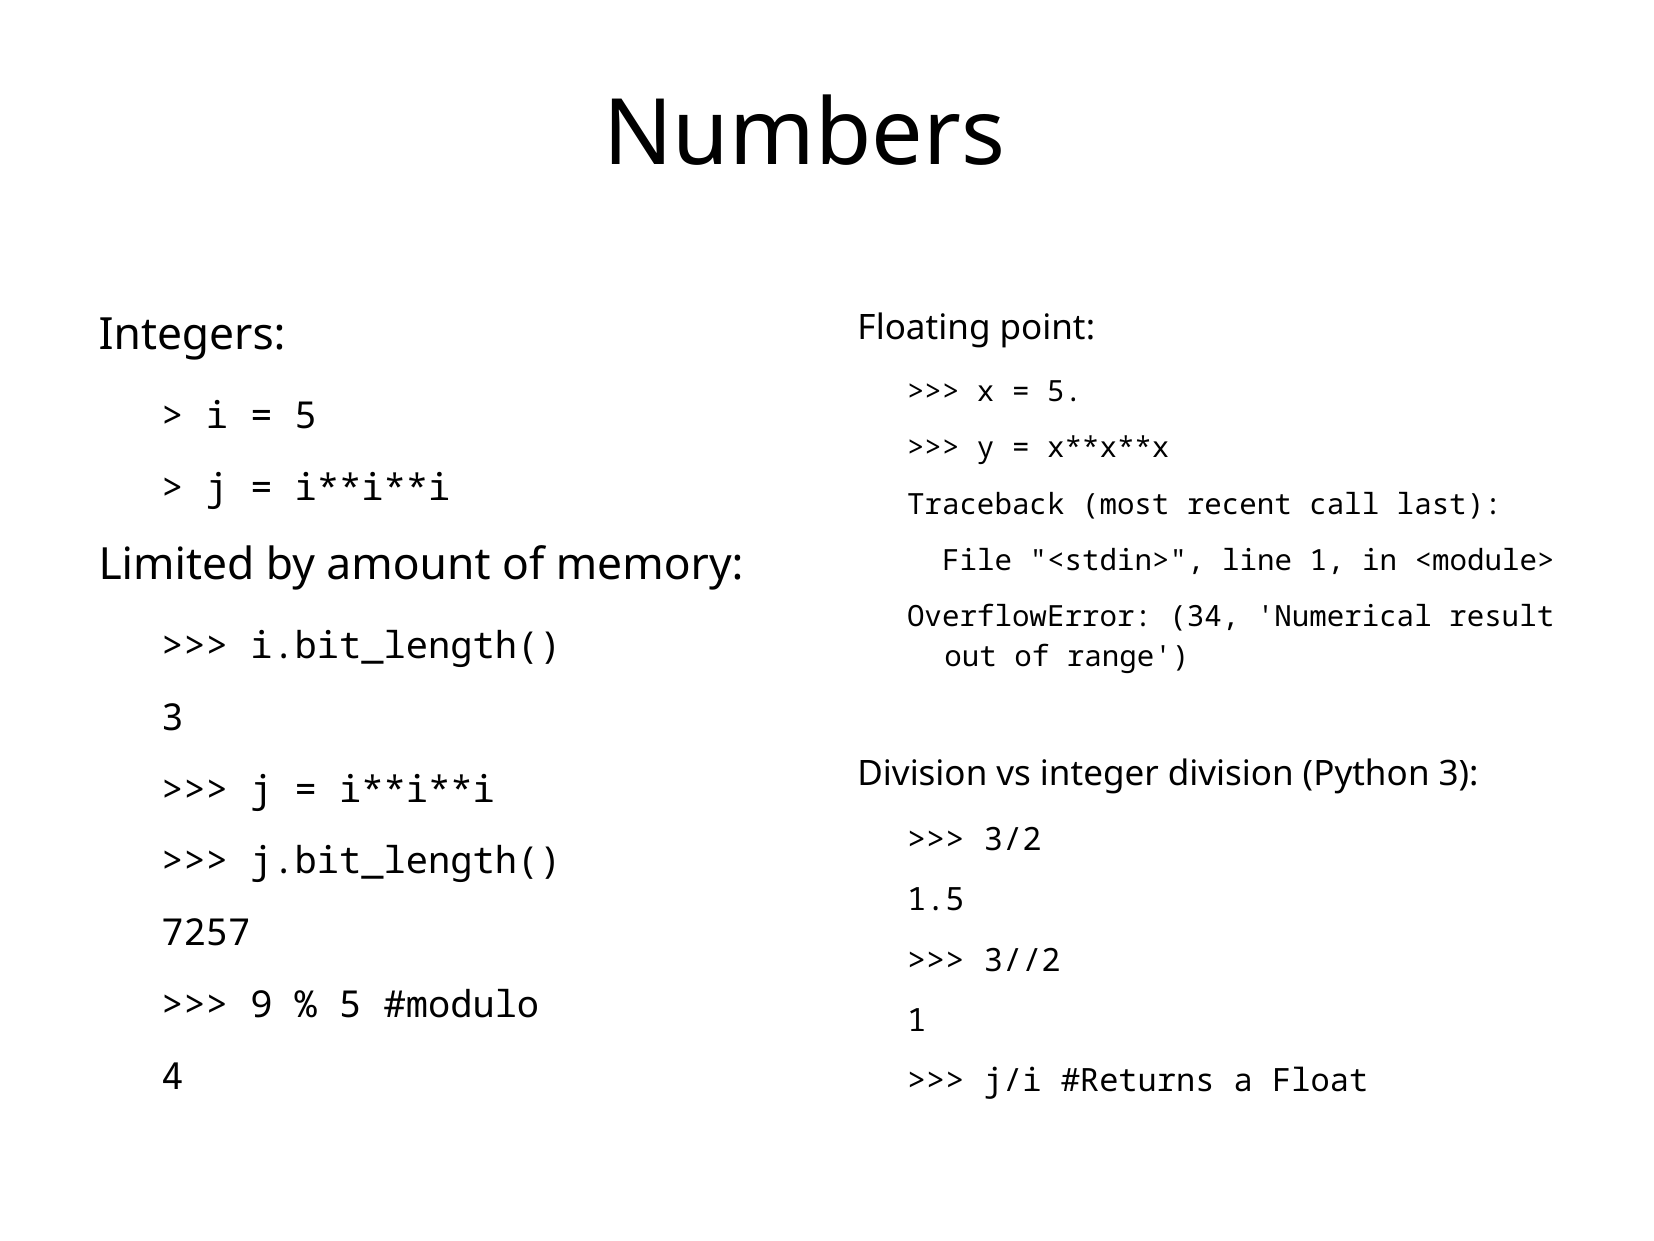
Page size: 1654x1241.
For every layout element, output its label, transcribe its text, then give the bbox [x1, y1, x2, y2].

title Numbers [79, 25, 1531, 233]
list Floating point: >>> x = 5. >>> y = x**x**x Traceback (most recent call last): File "<stdin>", line 1, in <module> OverflowError: (34, 'Numerical result out of range') Division vs integer division (Python 3): >>> 3/2 1.5 >>> 3//2 1 >>> j/i #Returns a Float [845, 302, 1572, 1106]
list Integers: > i = 5 > j = i**i**i Limited by amount of memory: >>> i.bit_length() 3 >>> j = i**i**i >>> j.bit_length() 7257 >>> 9 % 5 #modulo 4 [82, 302, 809, 1106]
